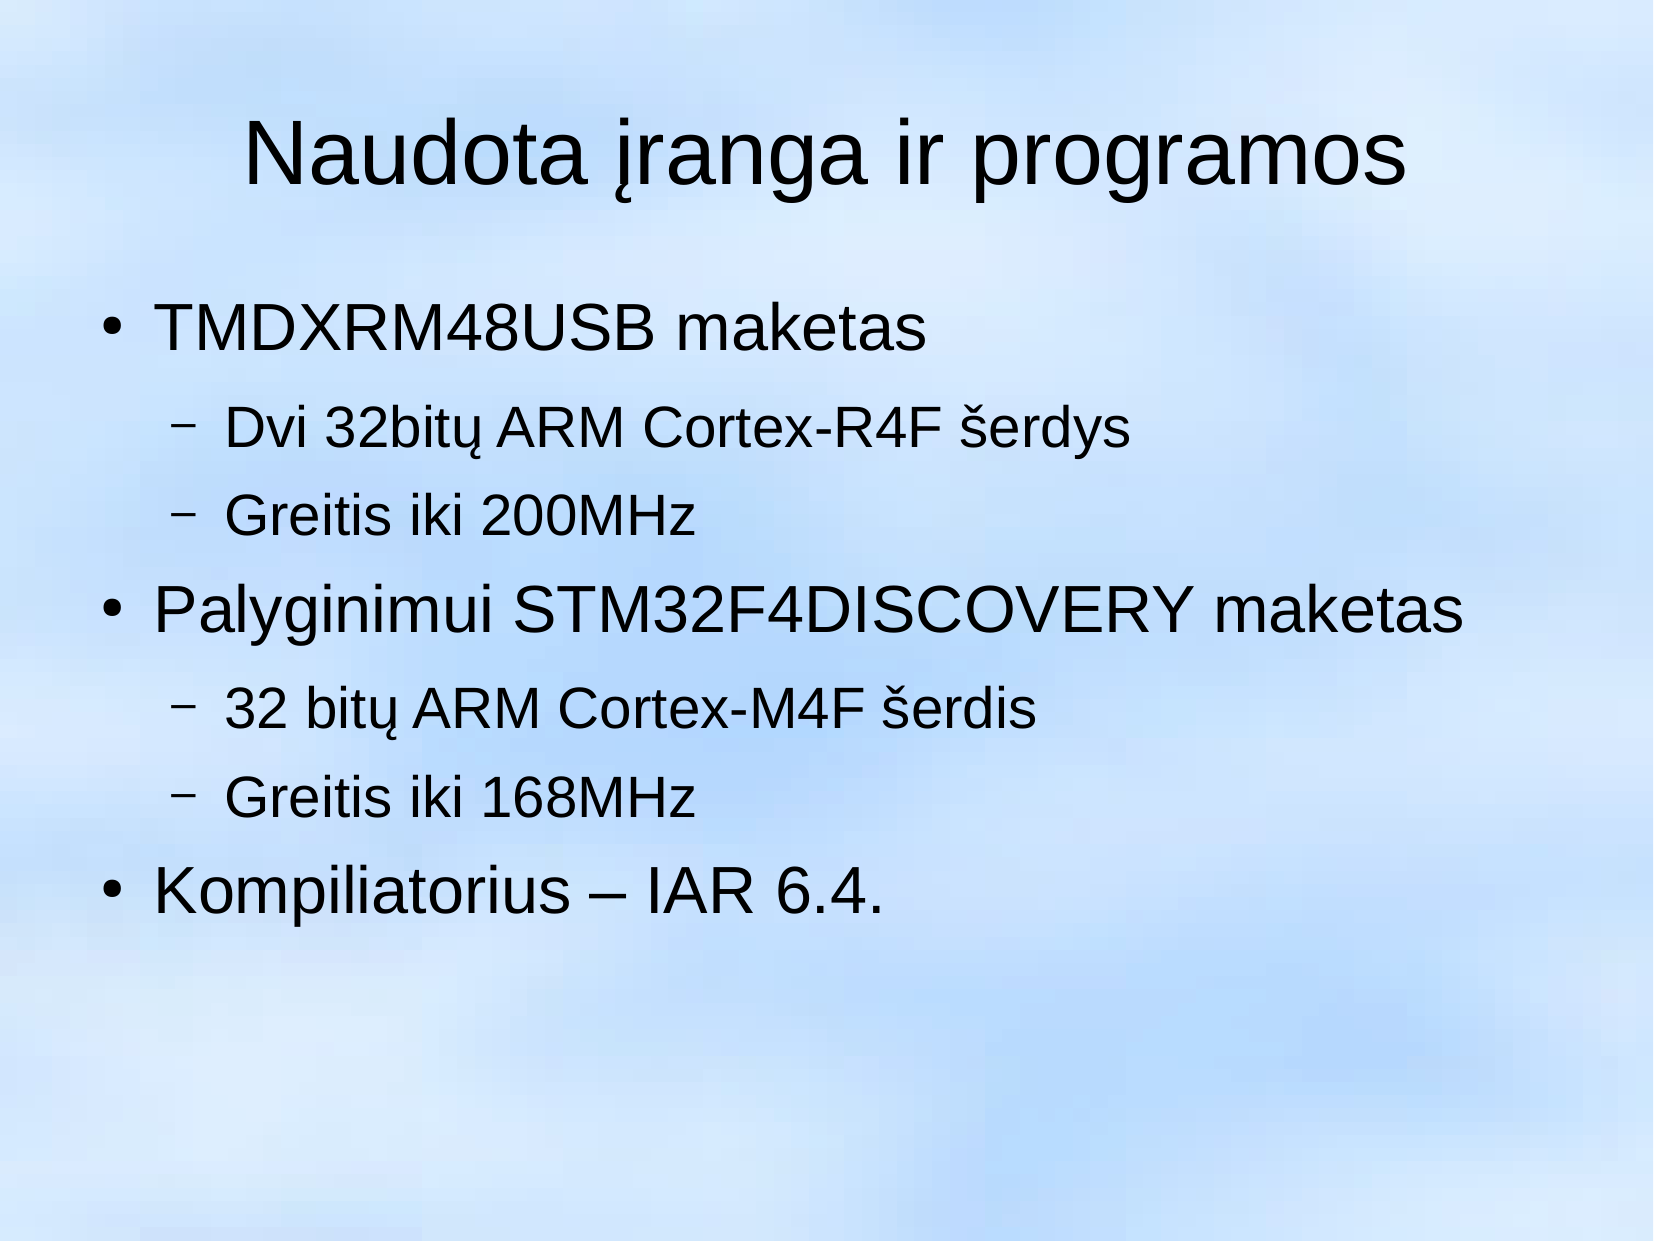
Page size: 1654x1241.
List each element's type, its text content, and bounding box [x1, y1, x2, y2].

picture [0, 0, 1654, 1241]
list TMDXRM48USB maketas Dvi 32bitų ARM Cortex-R4F šerdys Greitis iki 200MHz Palyginimui STM32F4DISCOVERY maketas 32 bitų ARM Cortex-M4F šerdis Greitis iki 168MHz Kompiliatorius – IAR 6.4. [82, 290, 1538, 1010]
title Naudota įranga ir programos [82, 49, 1571, 257]
